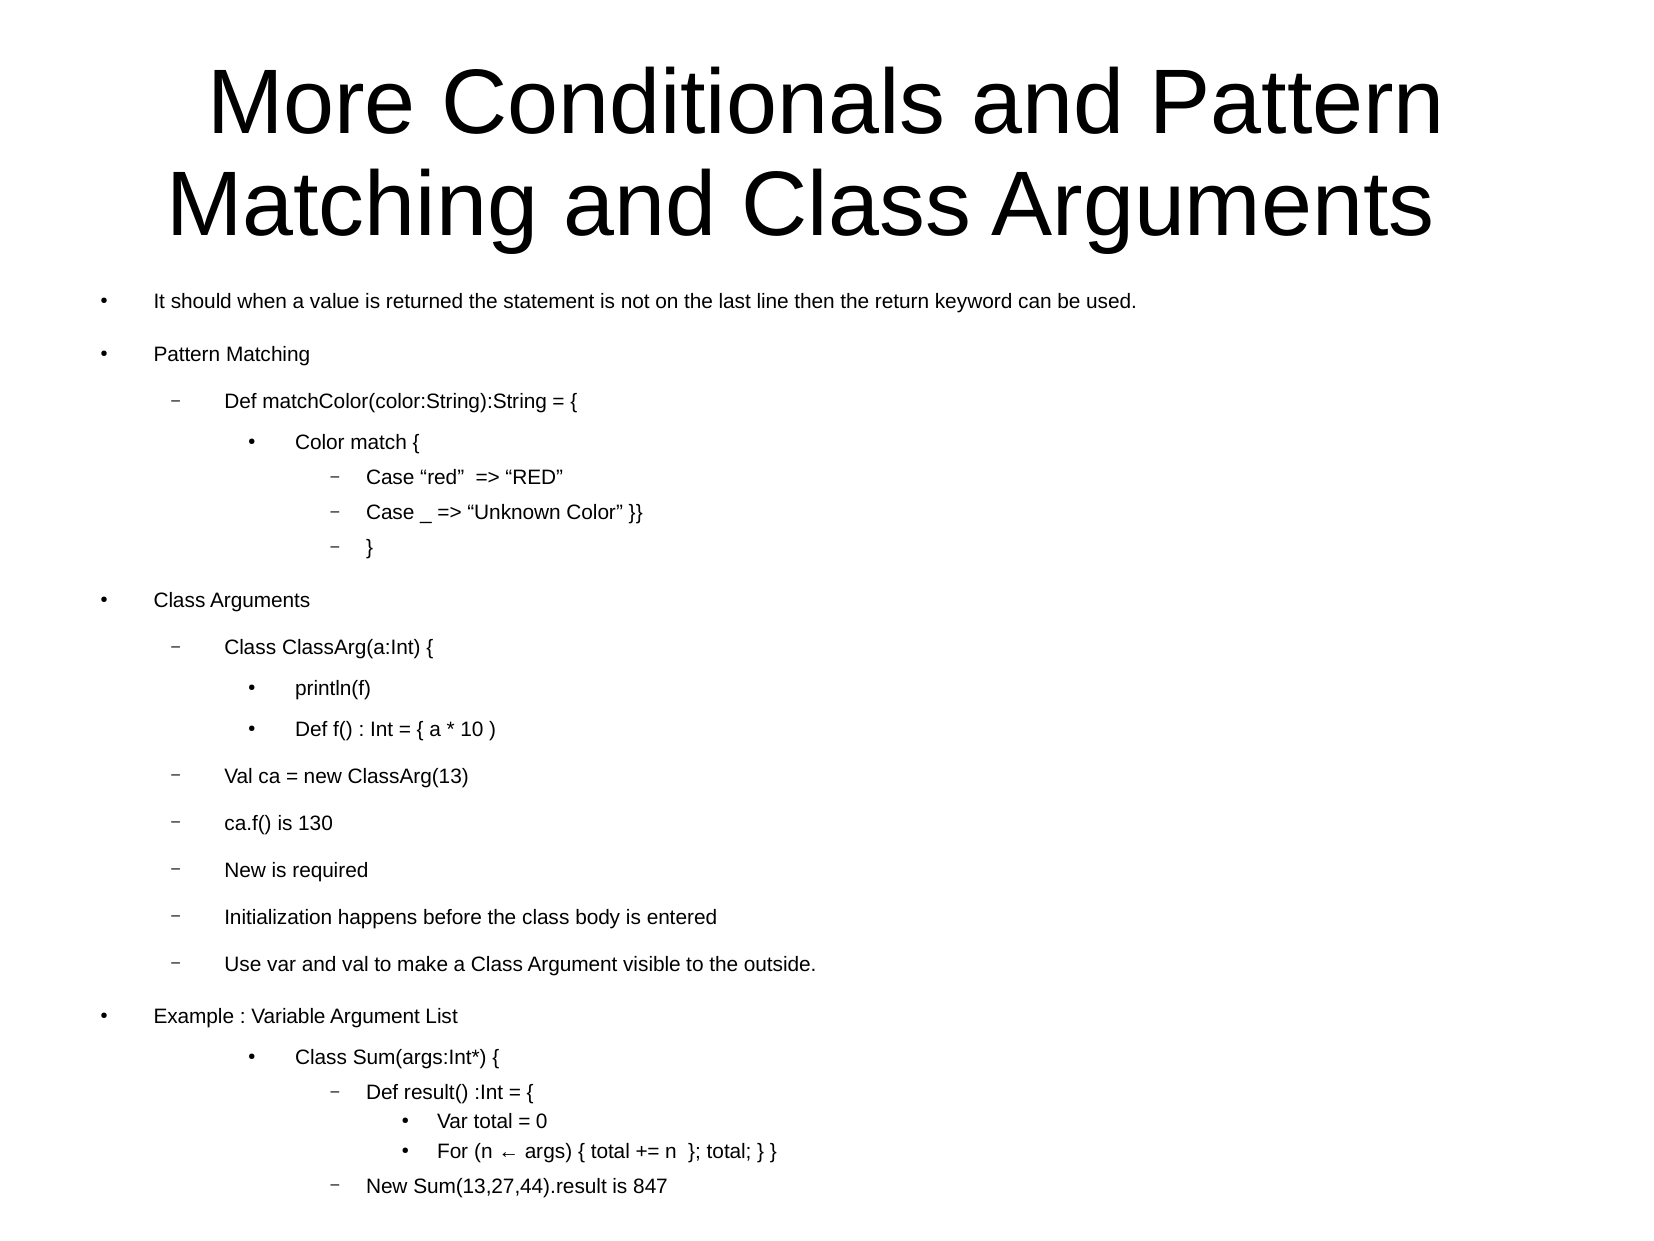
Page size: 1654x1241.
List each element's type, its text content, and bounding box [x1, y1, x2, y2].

title More Conditionals and Pattern Matching and Class Arguments [82, 49, 1571, 257]
list It should when a value is returned the statement is not on the last line then the return keyword can be used. Pattern Matching Def matchColor(color:String):String = { Color match { Case “red” => “RED” Case _ => “Unknown Color” }} } Class Arguments Class ClassArg(a:Int) { println(f) Def f() : Int = { a * 10 ) Val ca = new ClassArg(13) ca.f() is 130 New is required Initialization happens before the class body is entered Use var and val to make a Class Argument visible to the outside. Example : Variable Argument List Class Sum(args:Int*) { Def result() :Int = { Var total = 0 For (n ← args) { total += n }; total; } } New Sum(13,27,44).result is 847 [82, 290, 1571, 1216]
